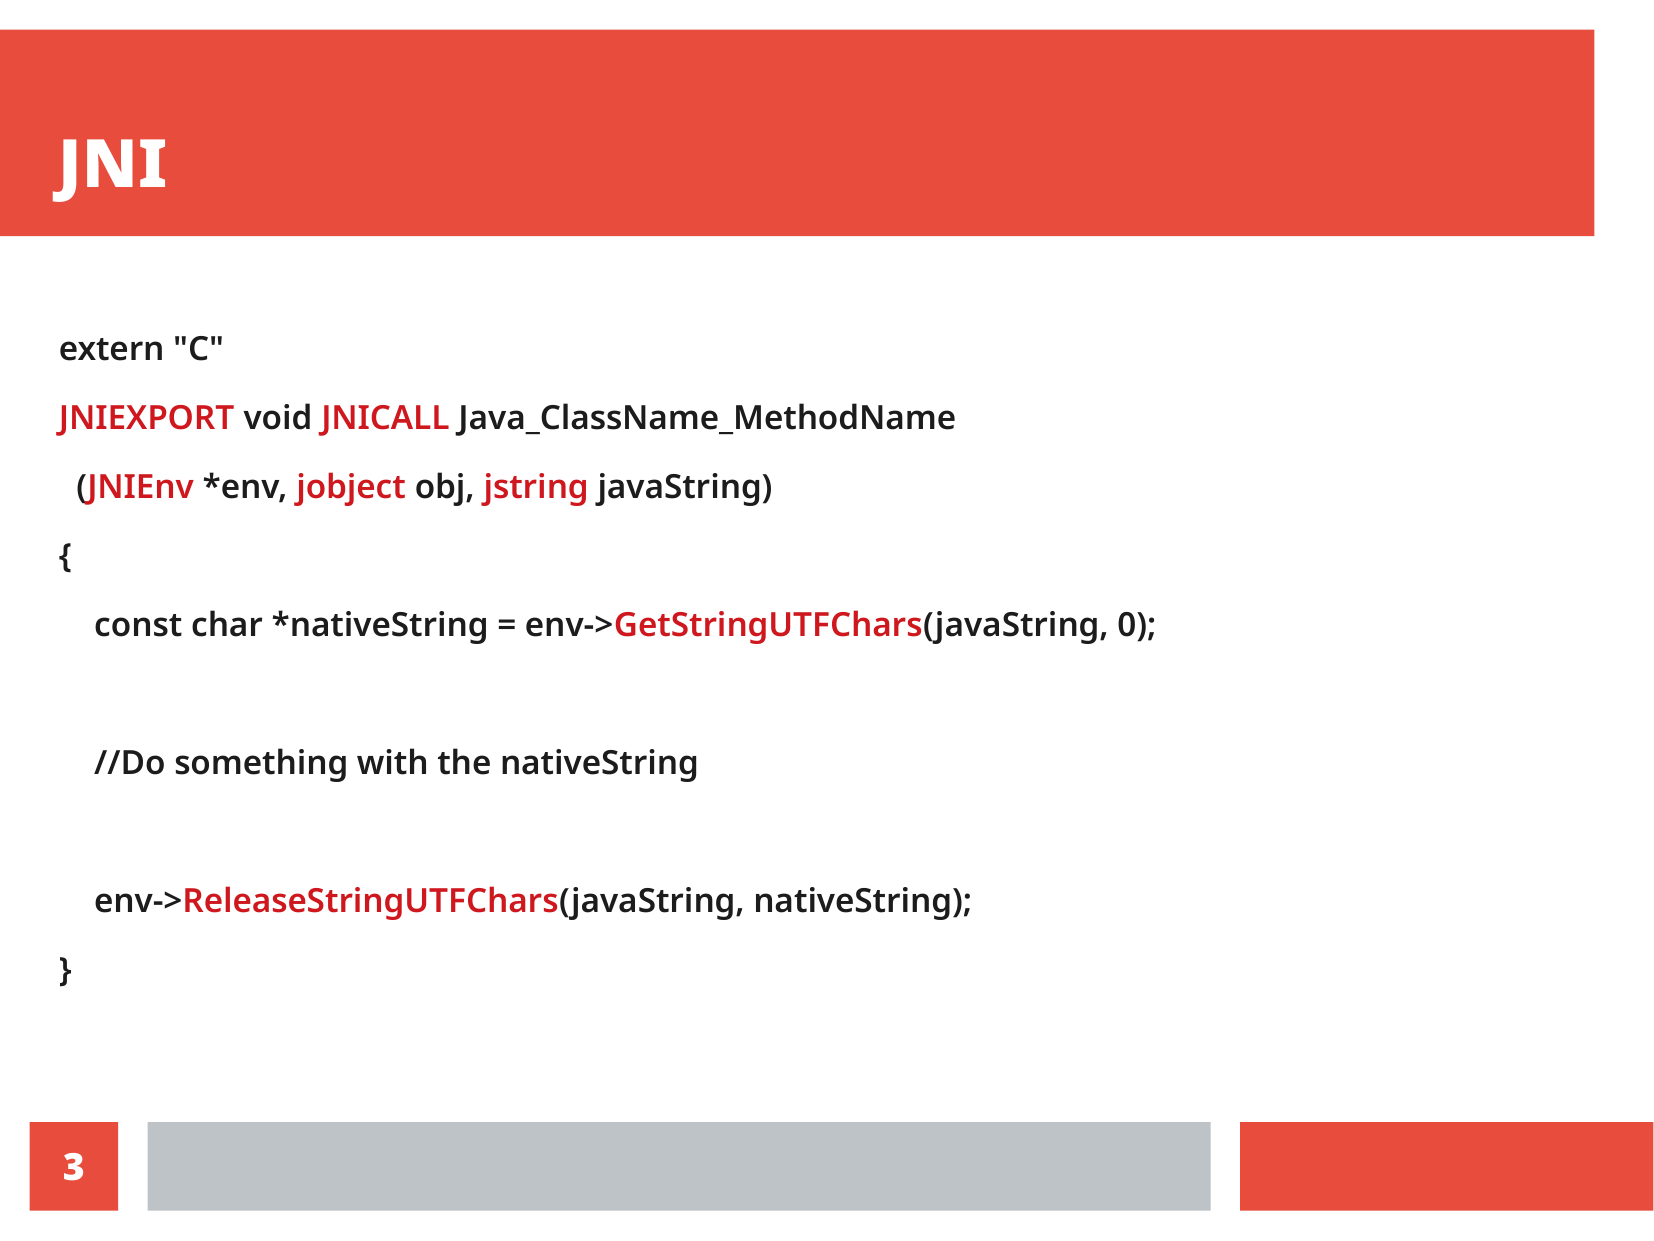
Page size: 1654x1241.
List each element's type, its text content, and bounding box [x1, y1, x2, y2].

title JNI [59, 59, 1595, 207]
list extern "C" JNIEXPORT void JNICALL Java_ClassName_MethodName (JNIEnv *env, jobject obj, jstring javaString) { const char *nativeString = env->GetStringUTFChars(javaString, 0); //Do something with the nativeString env->ReleaseStringUTFChars(javaString, nativeString); } [59, 324, 1565, 1093]
